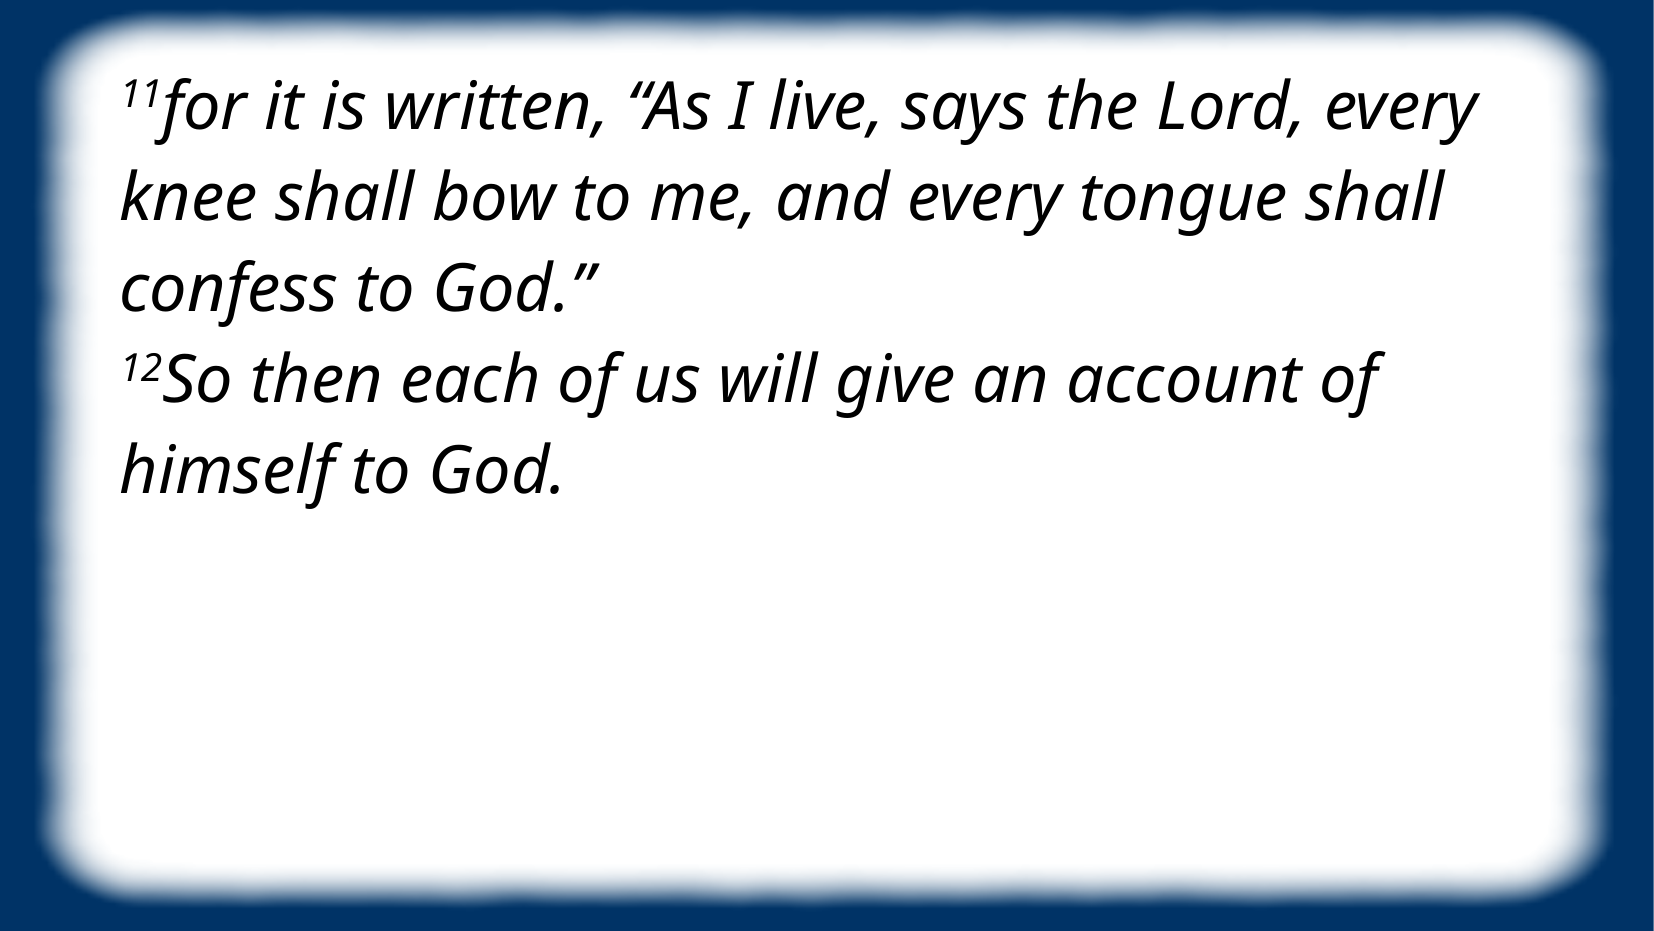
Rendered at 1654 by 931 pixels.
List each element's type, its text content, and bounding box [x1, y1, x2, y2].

text_box 11for it is written, “As I live, says the Lord, every knee shall bow to me, and every tongue shall confess to God.” 12So then each of us will give an account of himself to God. [105, 51, 1561, 511]
picture [0, 0, 1654, 931]
